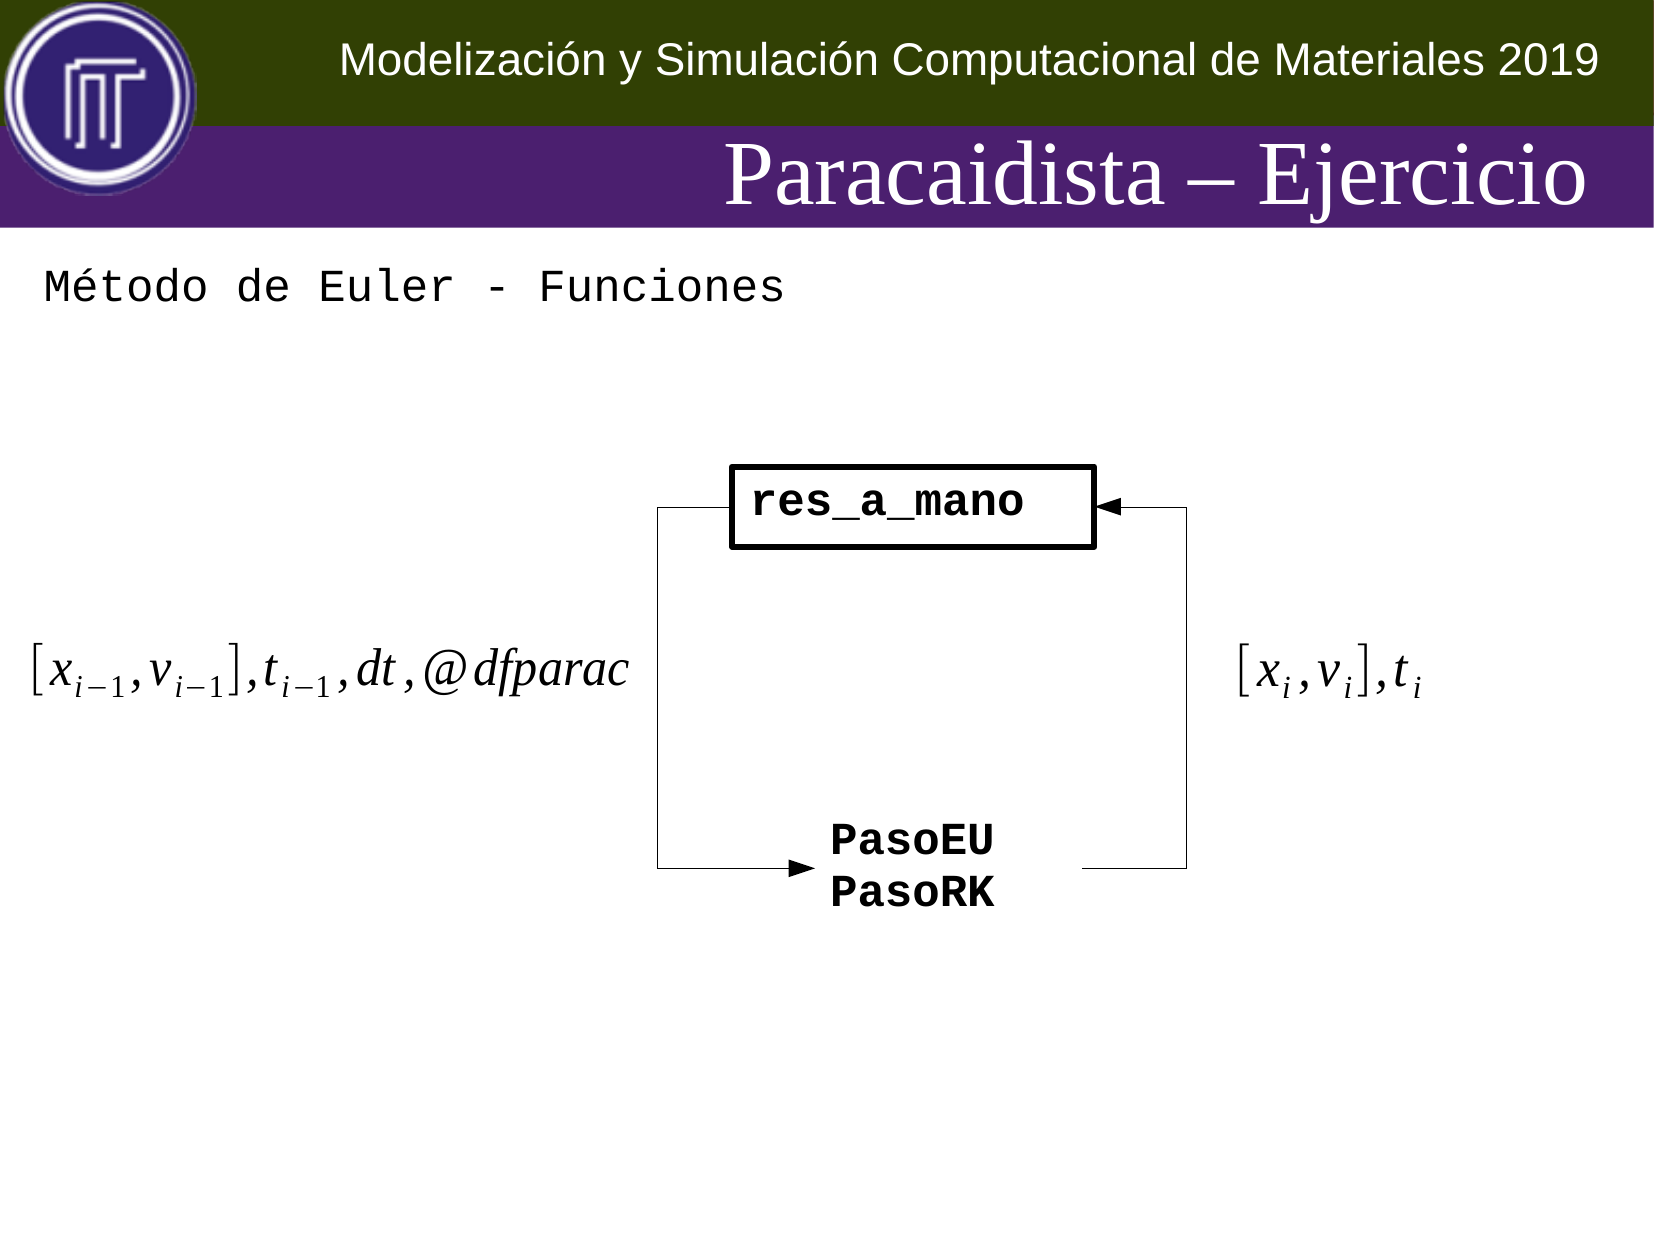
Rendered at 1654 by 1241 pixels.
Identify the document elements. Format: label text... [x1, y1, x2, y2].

text_box res_a_mano [732, 466, 1095, 547]
picture [2, 0, 197, 196]
text_box PasoEU PasoRK [815, 808, 1083, 928]
chart [24, 637, 639, 705]
chart [1230, 637, 1428, 706]
text_box Paracaidista – Ejercicio [708, 64, 1654, 283]
text_box Método de Euler - Funciones [28, 255, 910, 323]
